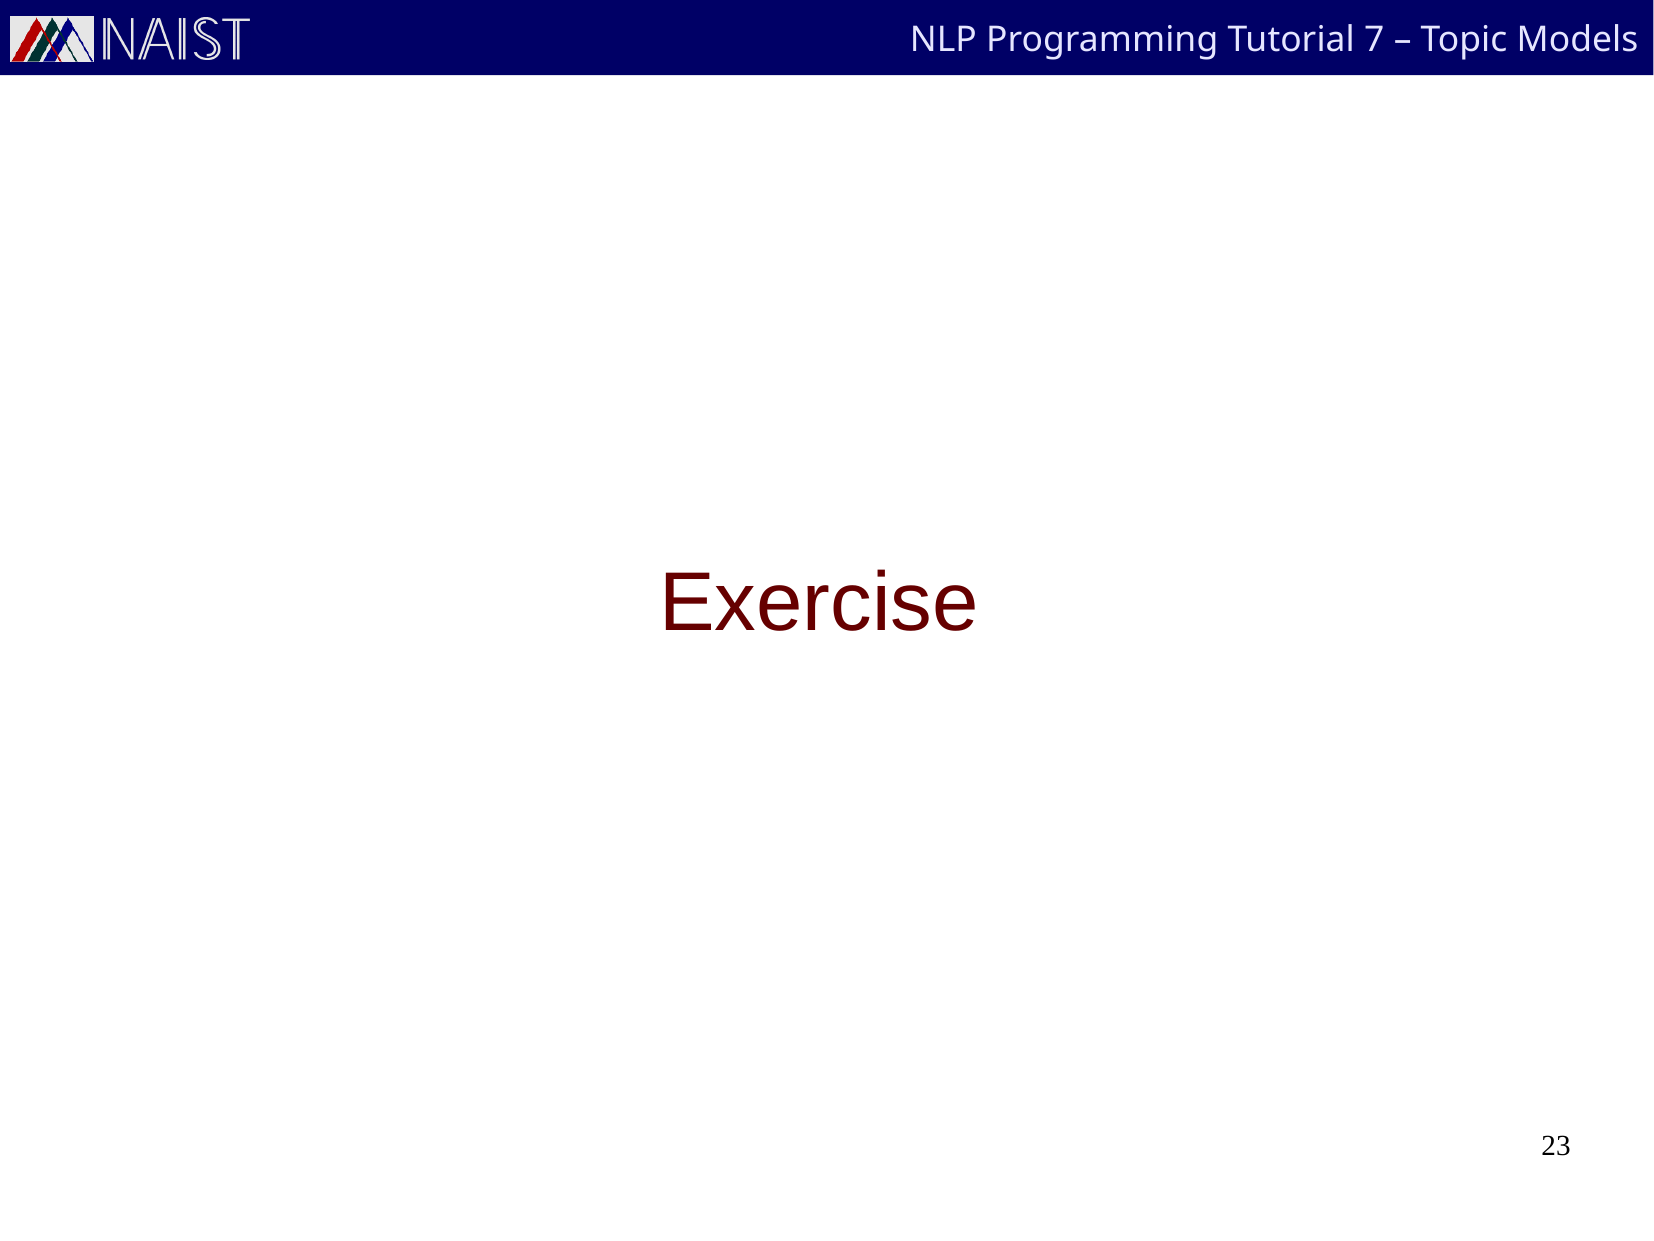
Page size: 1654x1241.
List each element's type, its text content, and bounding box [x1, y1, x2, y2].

picture [102, 17, 251, 60]
picture [10, 16, 94, 62]
title Exercise [75, 506, 1564, 698]
